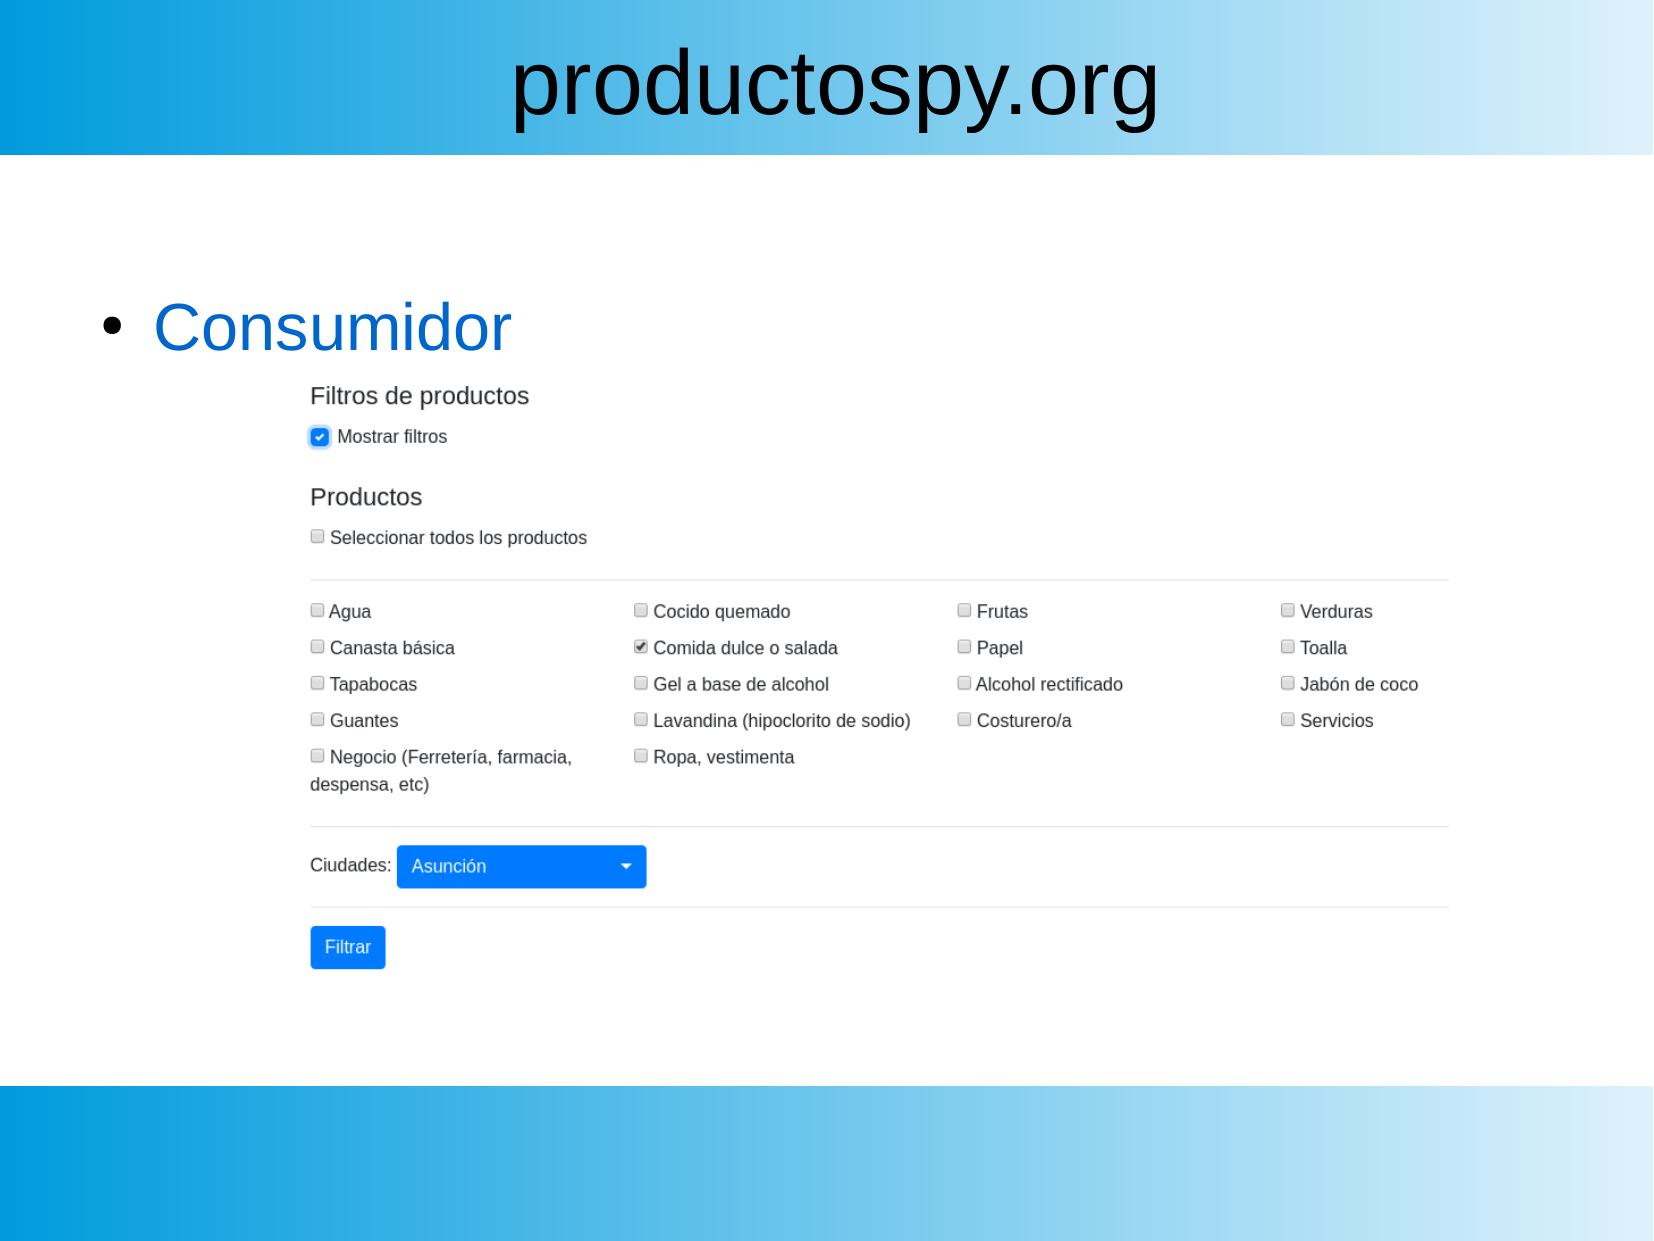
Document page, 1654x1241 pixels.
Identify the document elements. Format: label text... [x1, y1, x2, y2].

text_box productospy.org [496, 24, 1177, 142]
picture [271, 377, 1449, 984]
list Consumidor [82, 290, 532, 378]
